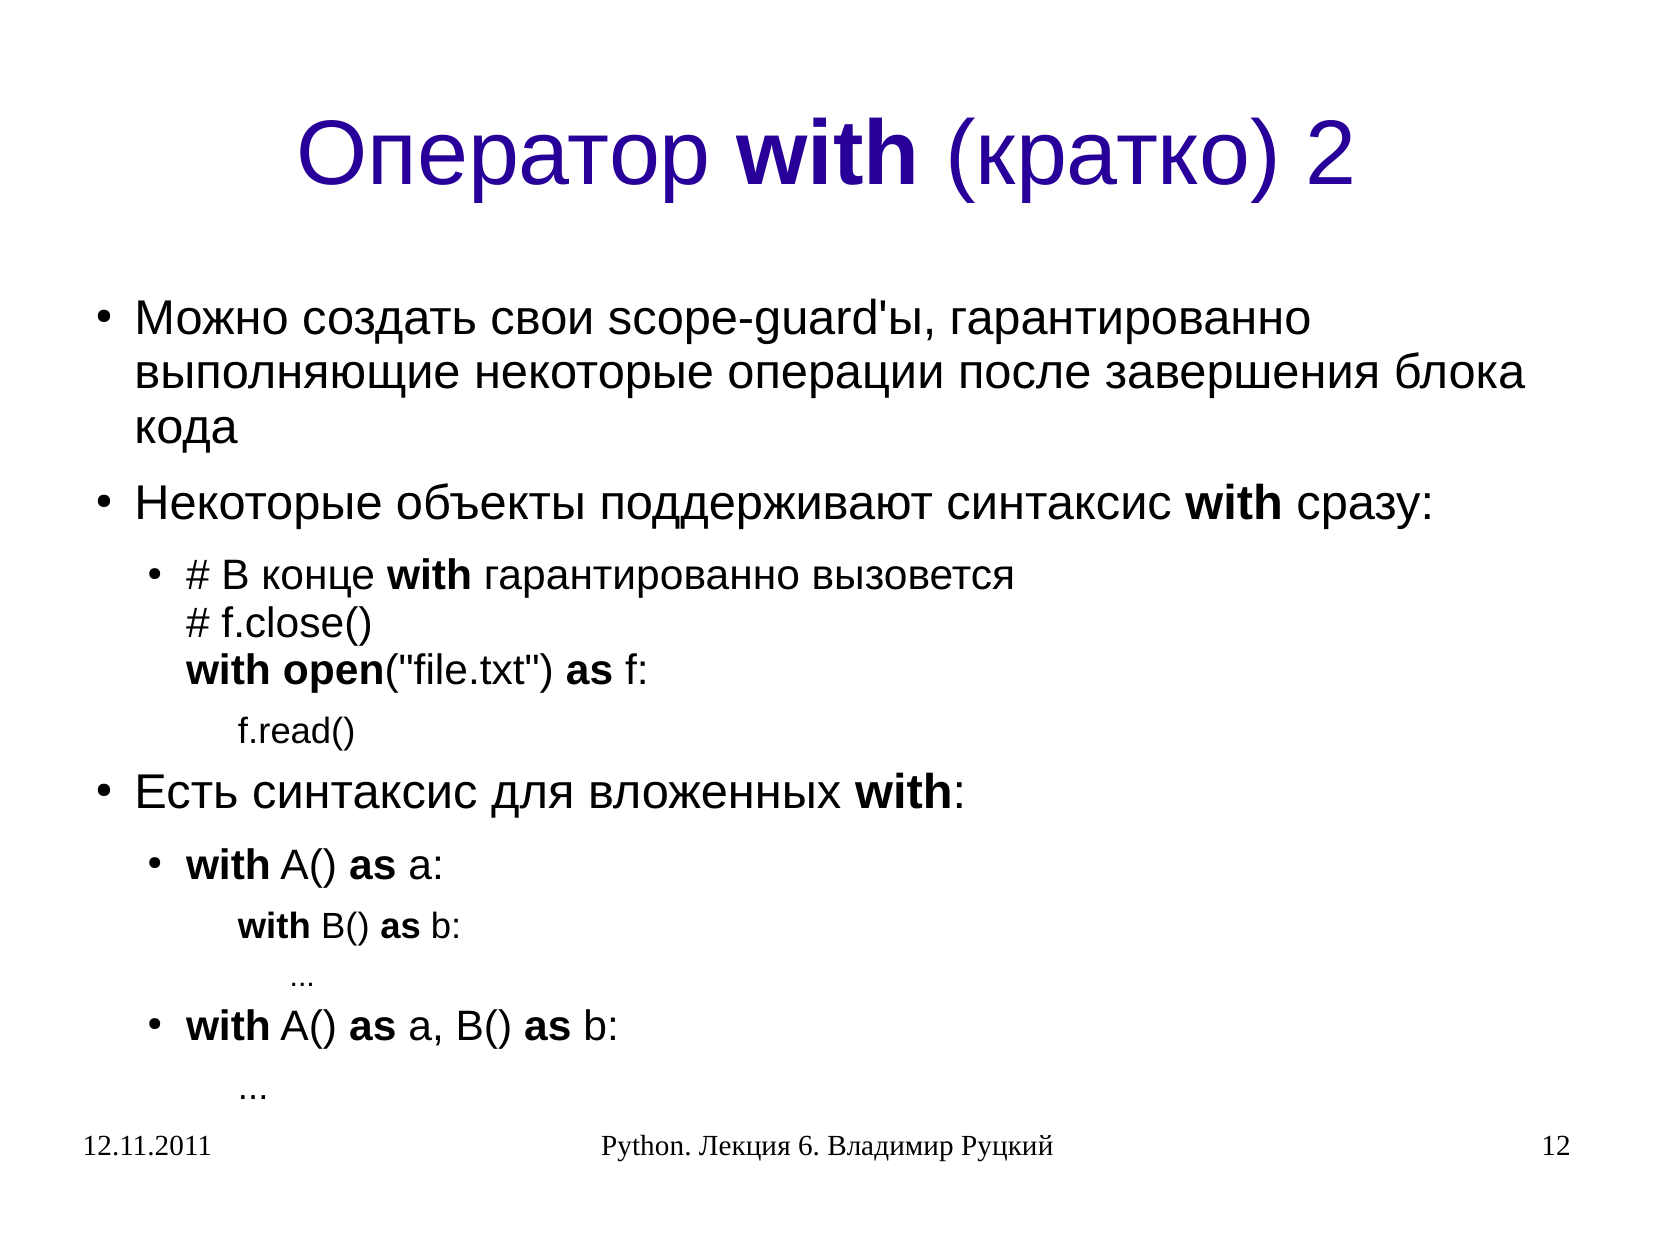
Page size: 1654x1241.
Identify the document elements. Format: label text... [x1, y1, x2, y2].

title Оператор with (кратко) 2 [82, 49, 1571, 257]
list Можно создать свои scope-guard'ы, гарантированно выполняющие некоторые операции после завершения блока кода Некоторые объекты поддерживают синтаксис with сразу: # В конце with гарантированно вызовется # f.close() with open("file.txt") as f: f.read() Есть синтаксис для вложенных with: with A() as a: with B() as b: ... with A() as a, B() as b: ... [82, 290, 1571, 1109]
